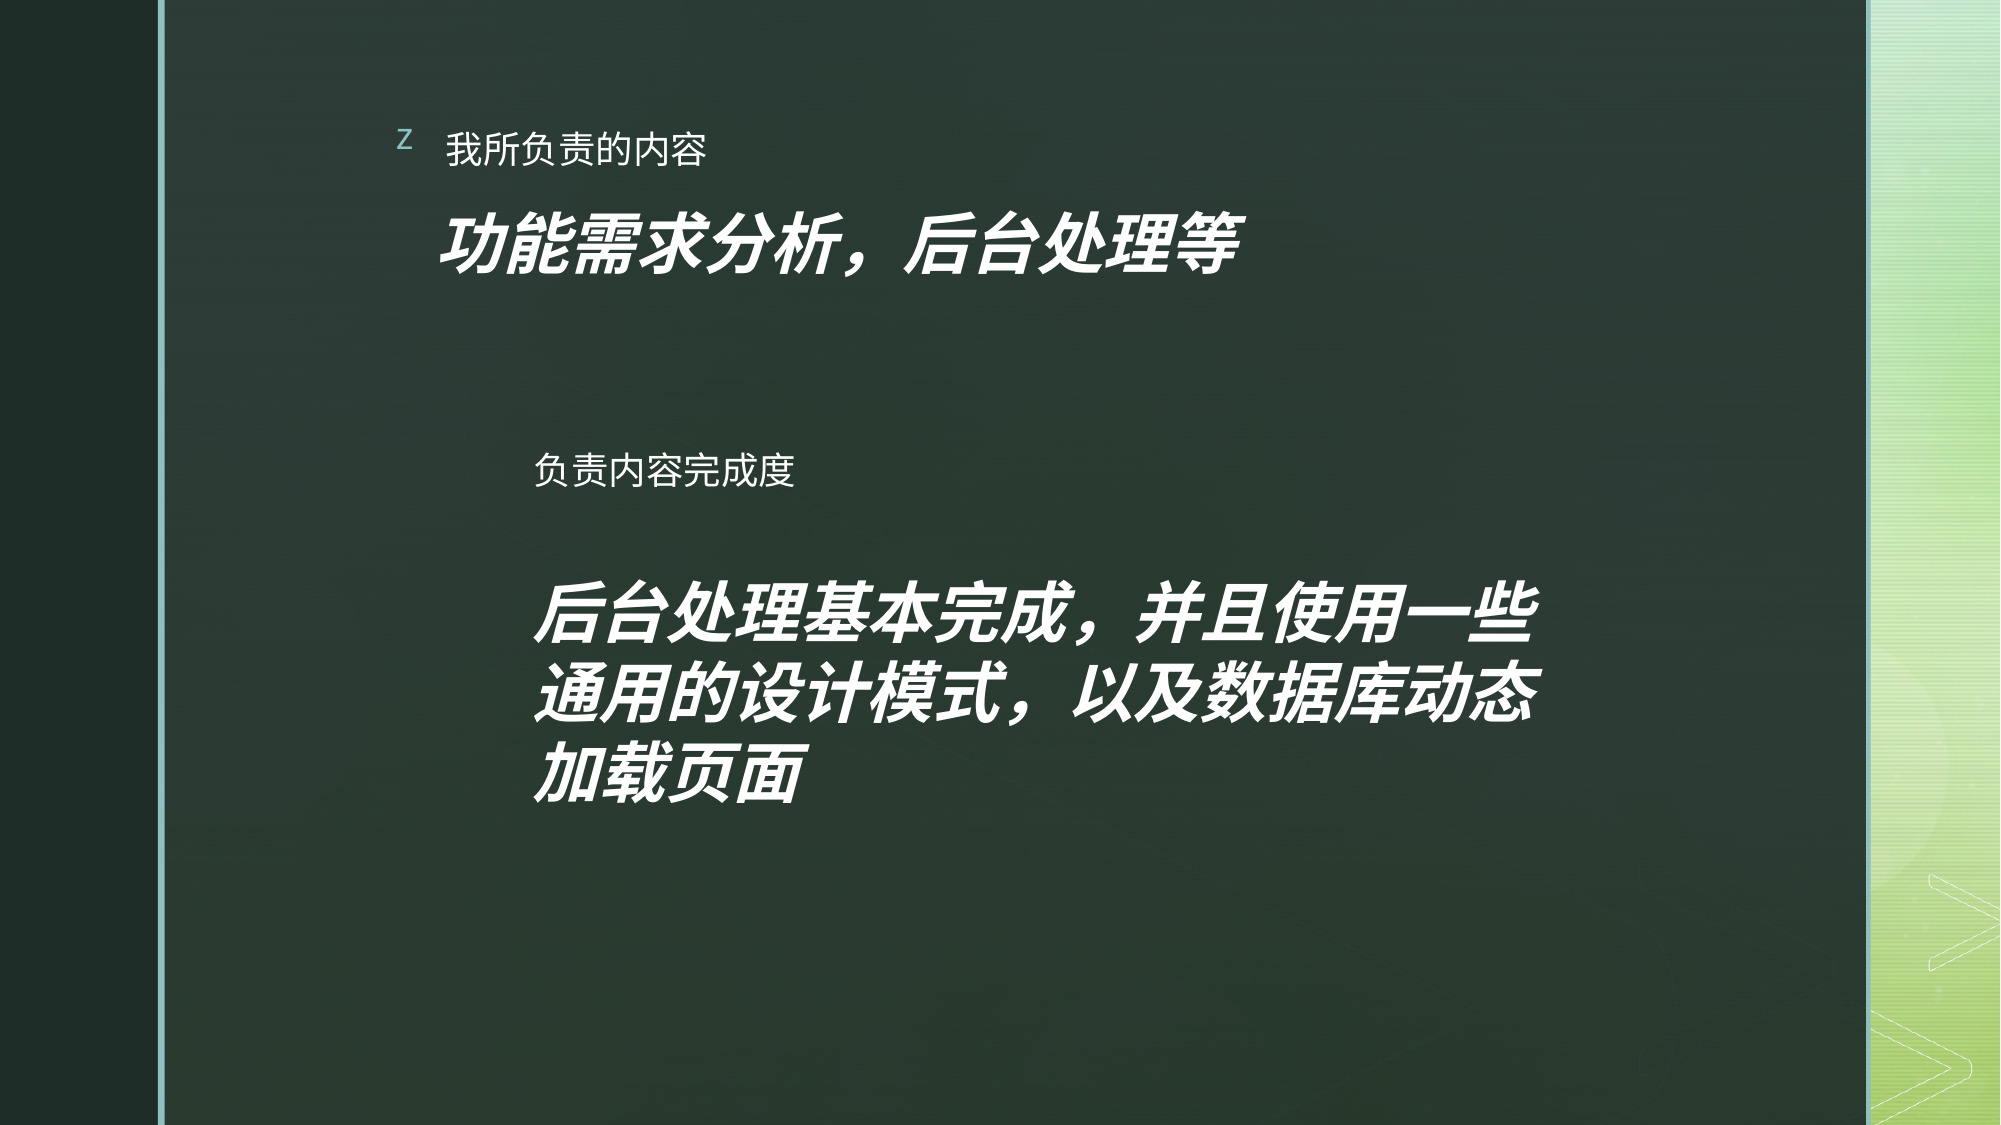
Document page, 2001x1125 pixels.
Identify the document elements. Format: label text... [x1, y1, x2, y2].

picture [1871, 0, 2001, 1125]
text_box 功能需求分析，后台处理等 [420, 194, 1293, 289]
text_box 后台处理基本完成，并且使用一些通用的设计模式，以及数据库动态加载页面 [517, 563, 1574, 818]
text_box 我所负责的内容 [430, 119, 1537, 179]
text_box 负责内容完成度 [519, 439, 812, 500]
